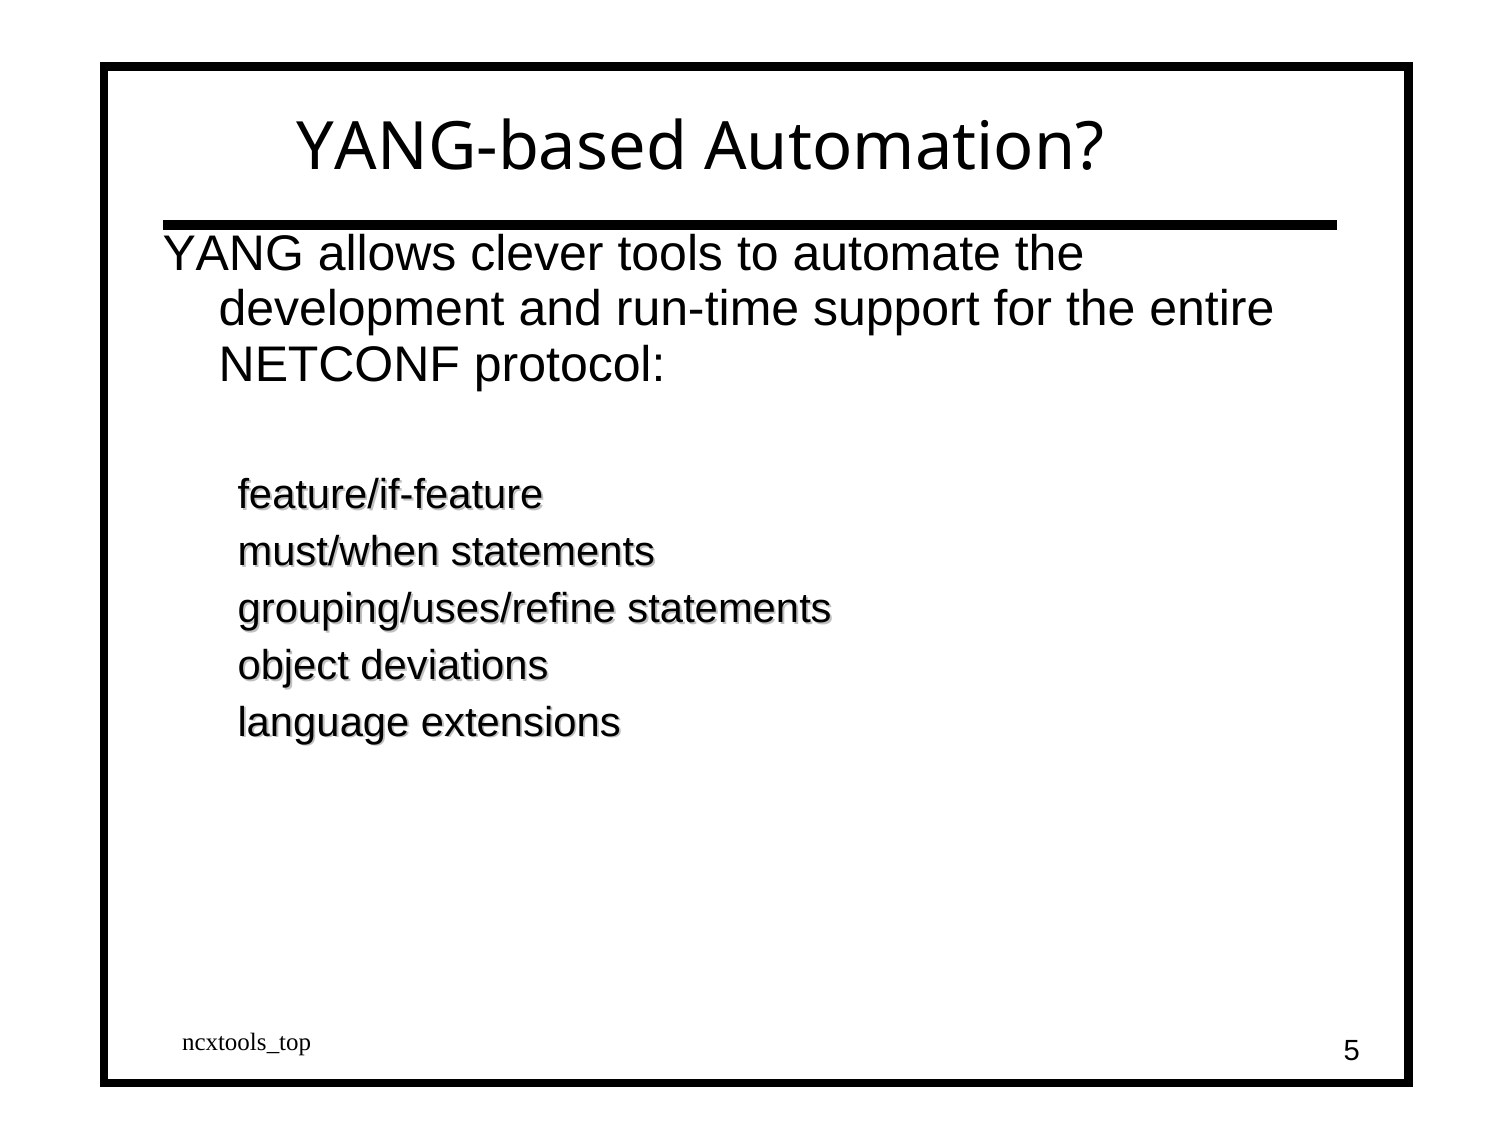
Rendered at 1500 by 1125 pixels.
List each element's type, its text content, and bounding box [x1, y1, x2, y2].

list YANG allows clever tools to automate the development and run-time support for the entire NETCONF protocol: feature/if-feature must/when statements grouping/uses/refine statements object deviations language extensions [162, 224, 1338, 986]
title YANG-based Automation? [162, 82, 1332, 206]
